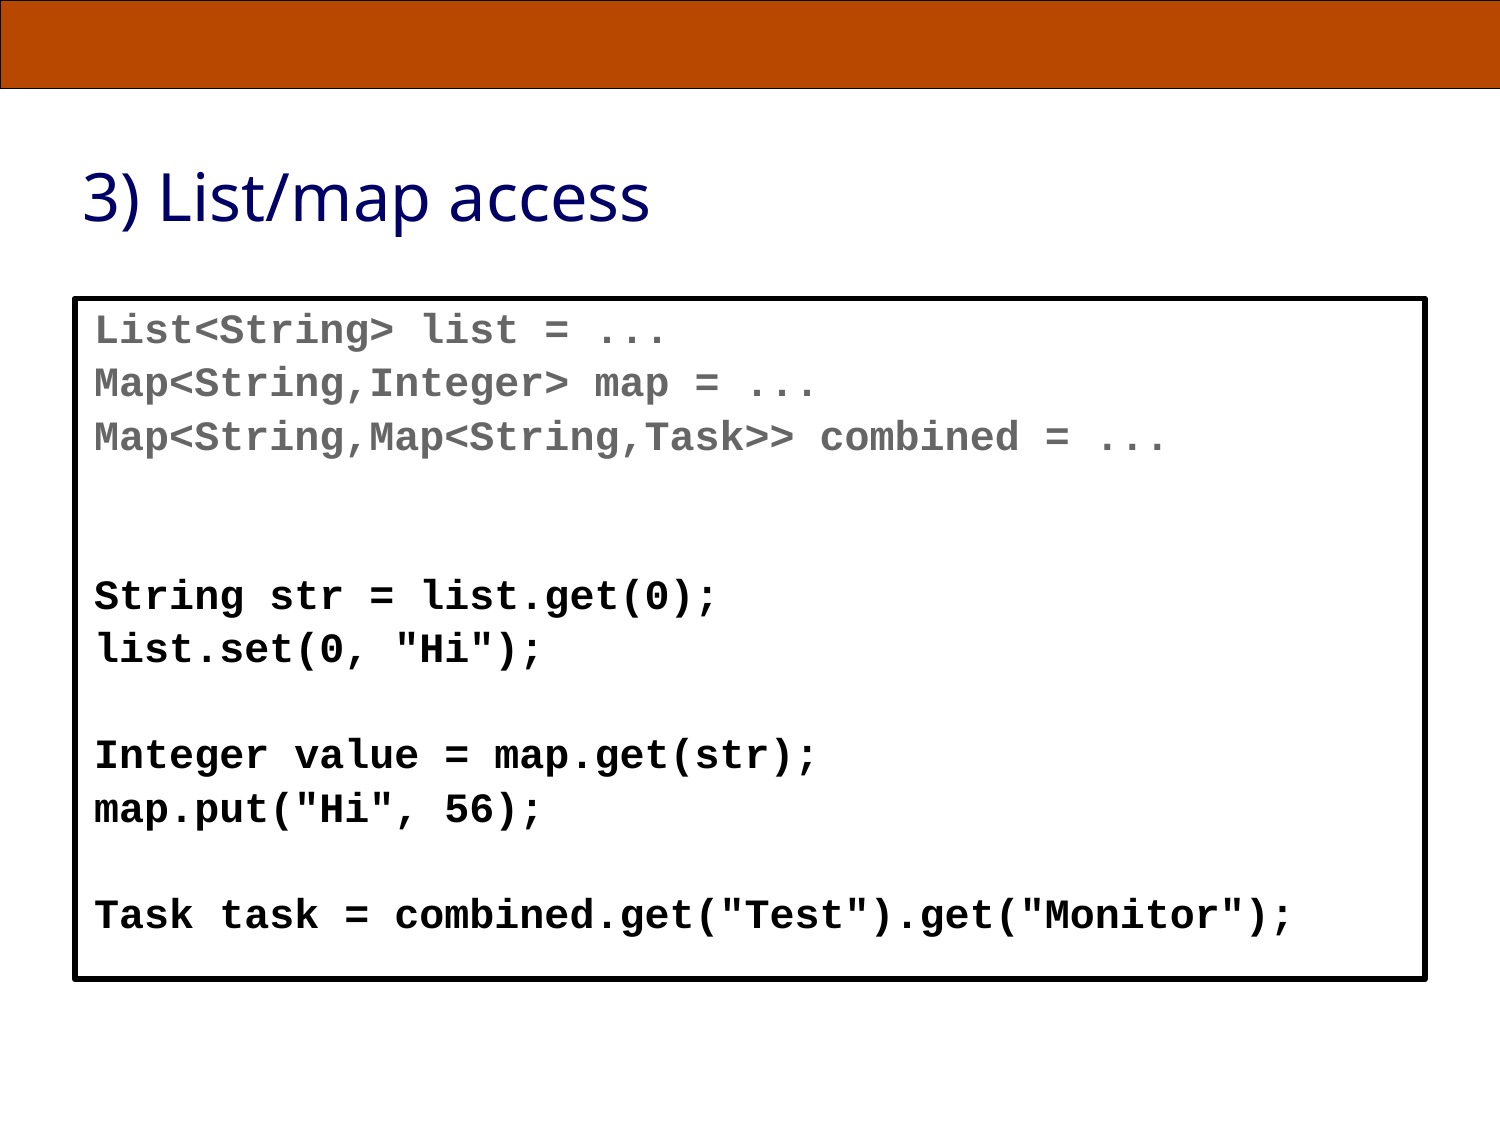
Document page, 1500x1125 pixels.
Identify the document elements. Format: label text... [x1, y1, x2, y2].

title 3) List/map access [74, 105, 1423, 249]
list List<String> list = ... Map<String,Integer> map = ... Map<String,Map<String,Task>> combined = ... String str = list.get(0); list.set(0, "Hi"); Integer value = map.get(str); map.put("Hi", 56); Task task = combined.get("Test").get("Monitor"); [75, 298, 1425, 980]
